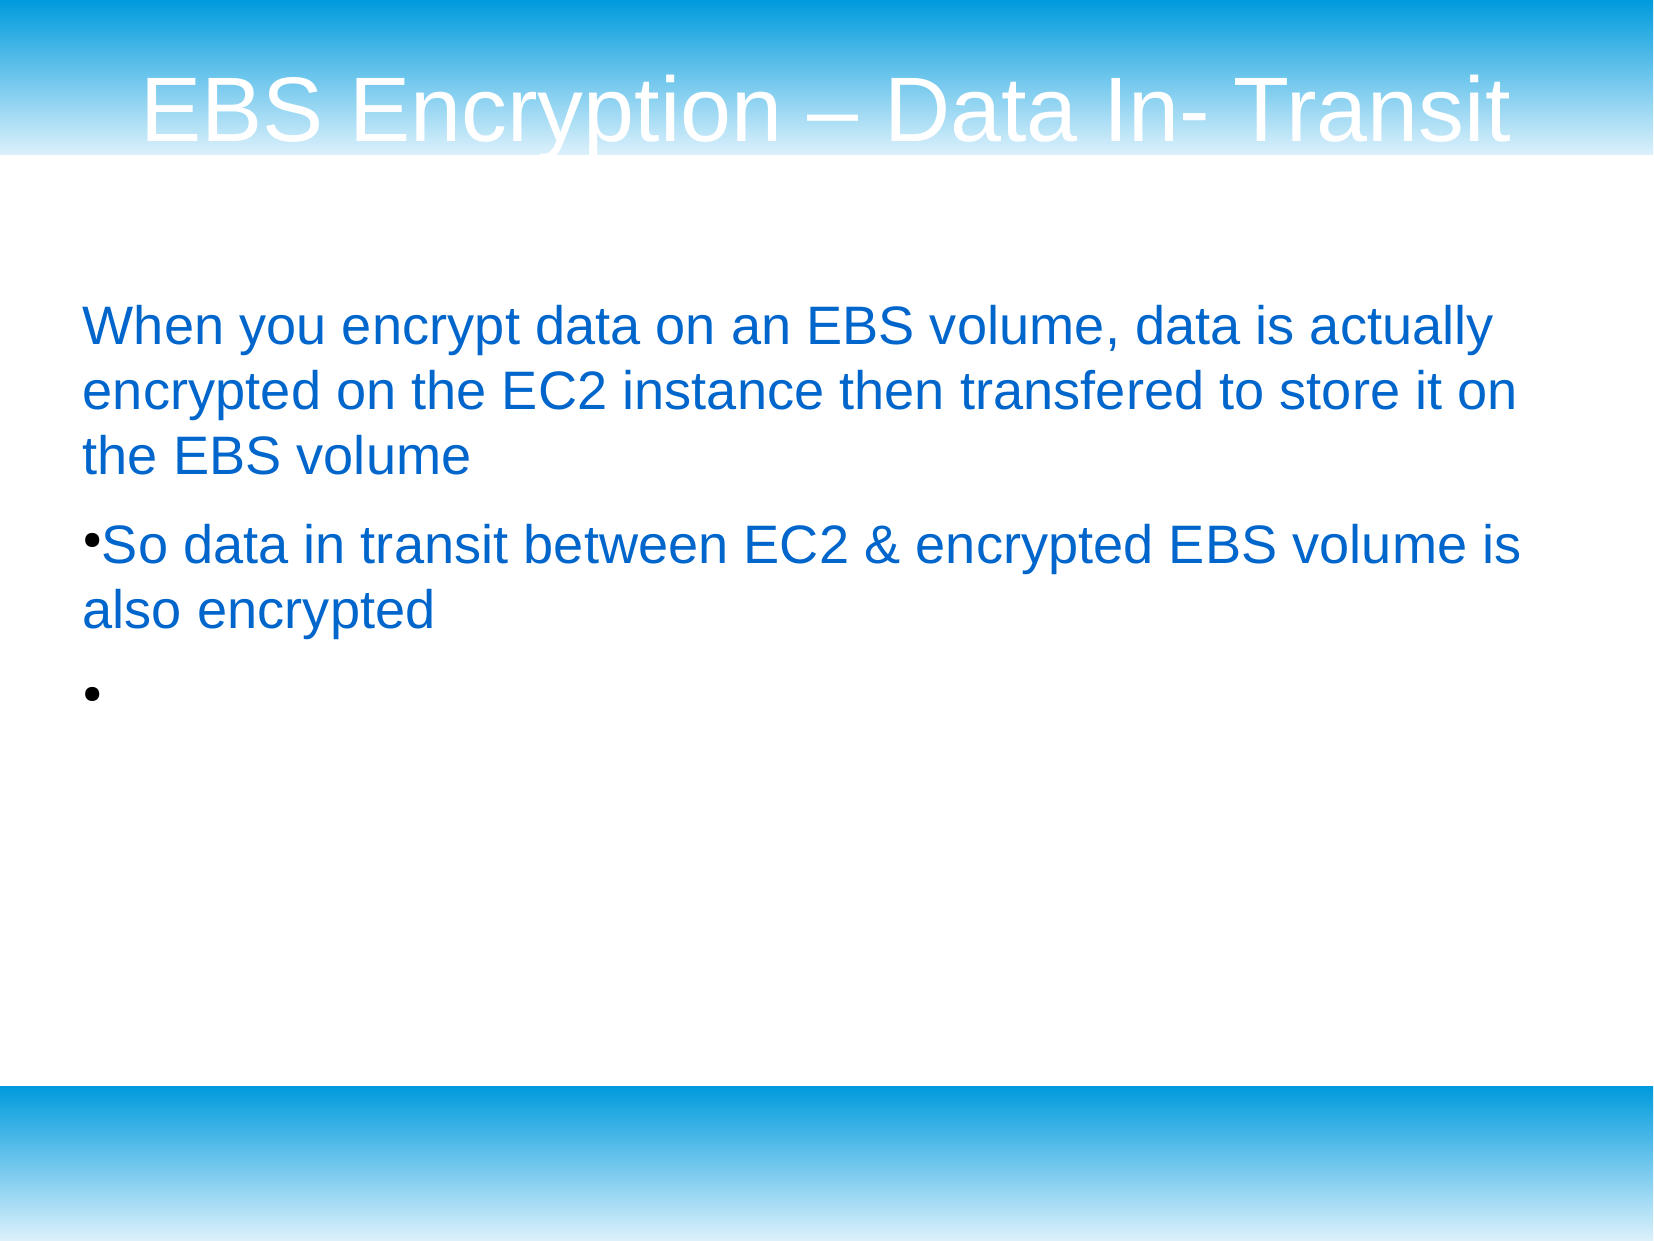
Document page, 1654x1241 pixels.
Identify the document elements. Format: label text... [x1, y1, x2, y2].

list When you encrypt data on an EBS volume, data is actually encrypted on the EC2 instance then transfered to store it on the EBS volume So data in transit between EC2 & encrypted EBS volume is also encrypted [82, 290, 1571, 1010]
title EBS Encryption – Data In- Transit [82, 49, 1571, 155]
